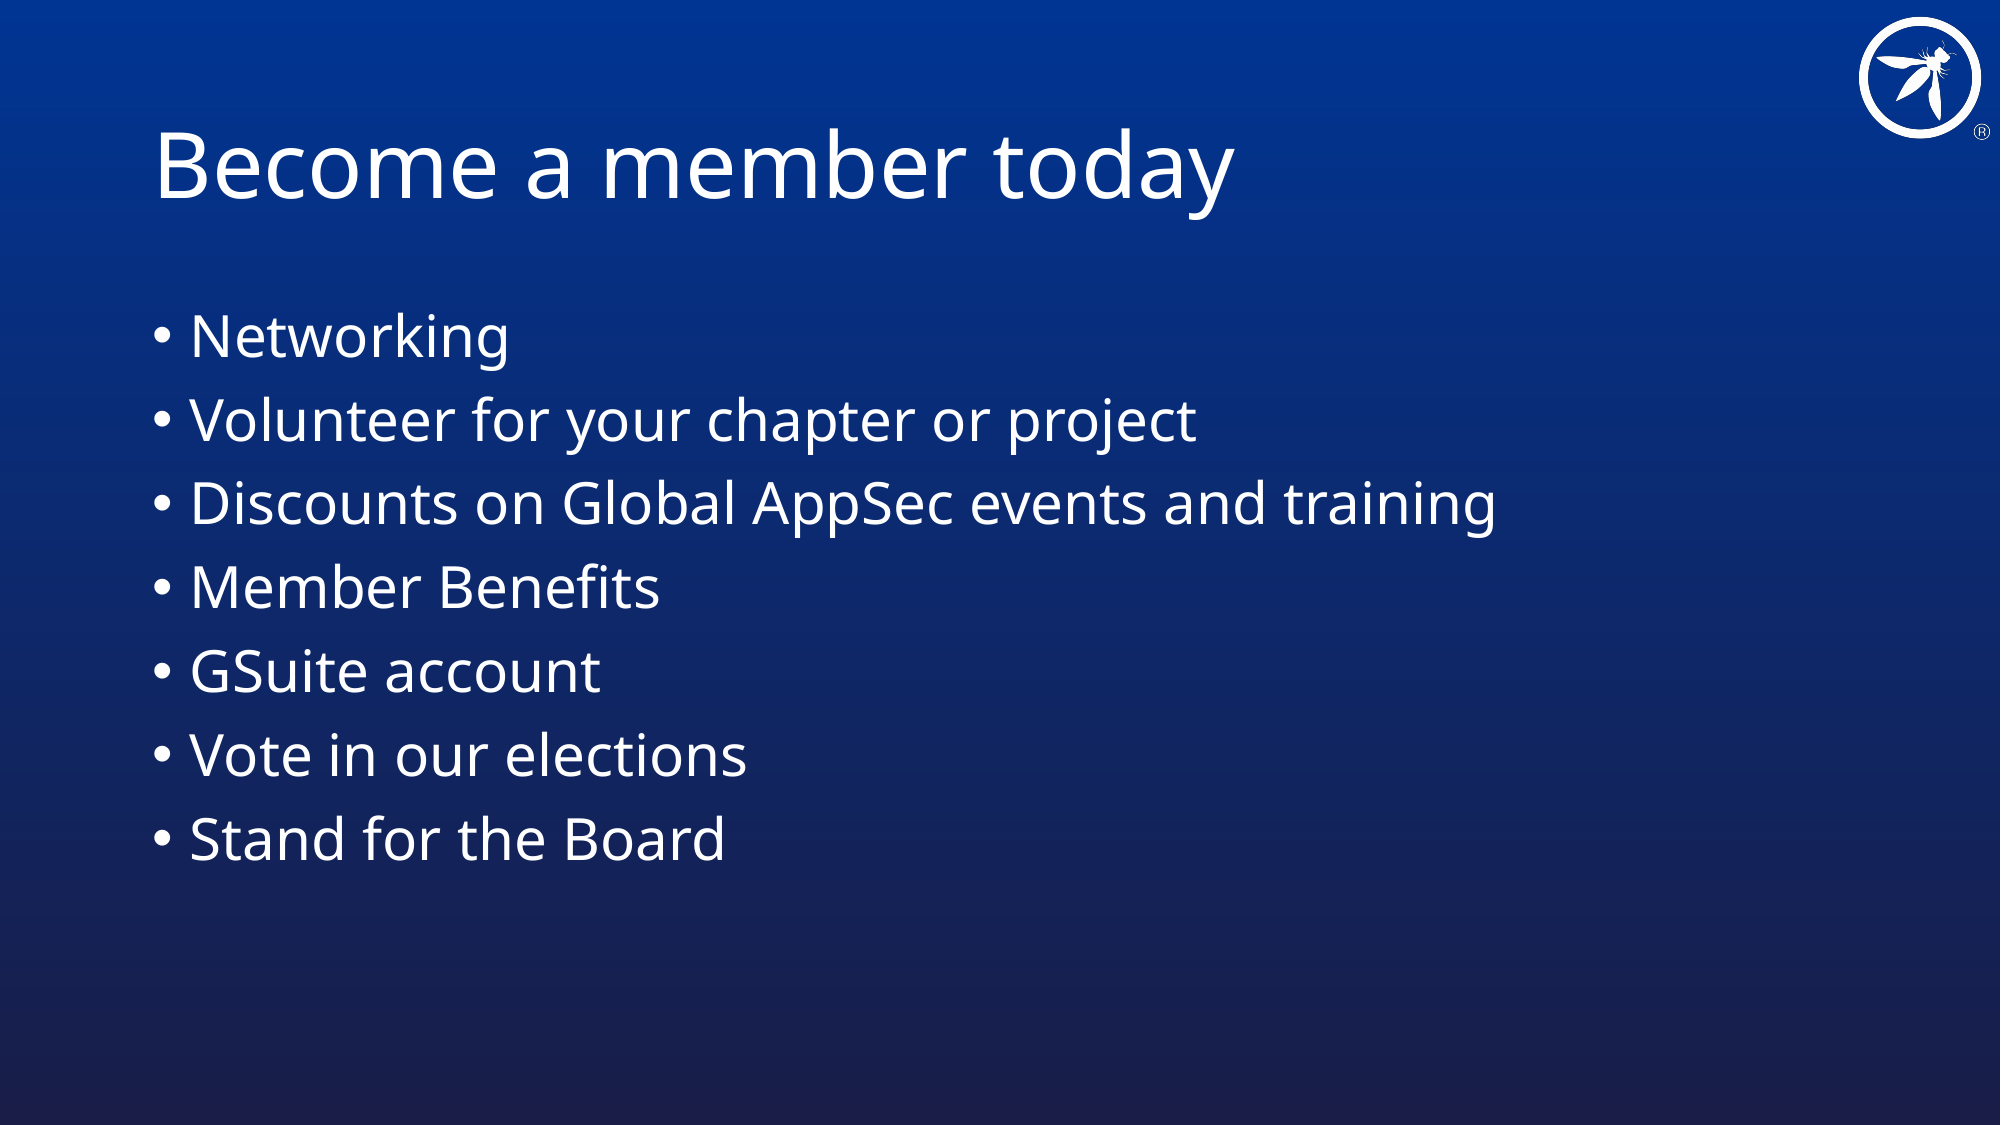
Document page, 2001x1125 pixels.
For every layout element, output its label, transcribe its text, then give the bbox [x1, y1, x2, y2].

list Networking Volunteer for your chapter or project Discounts on Global AppSec events and training Member Benefits GSuite account Vote in our elections Stand for the Board [137, 299, 1863, 1014]
title Become a member today [137, 59, 1863, 278]
picture [1797, 0, 2001, 200]
